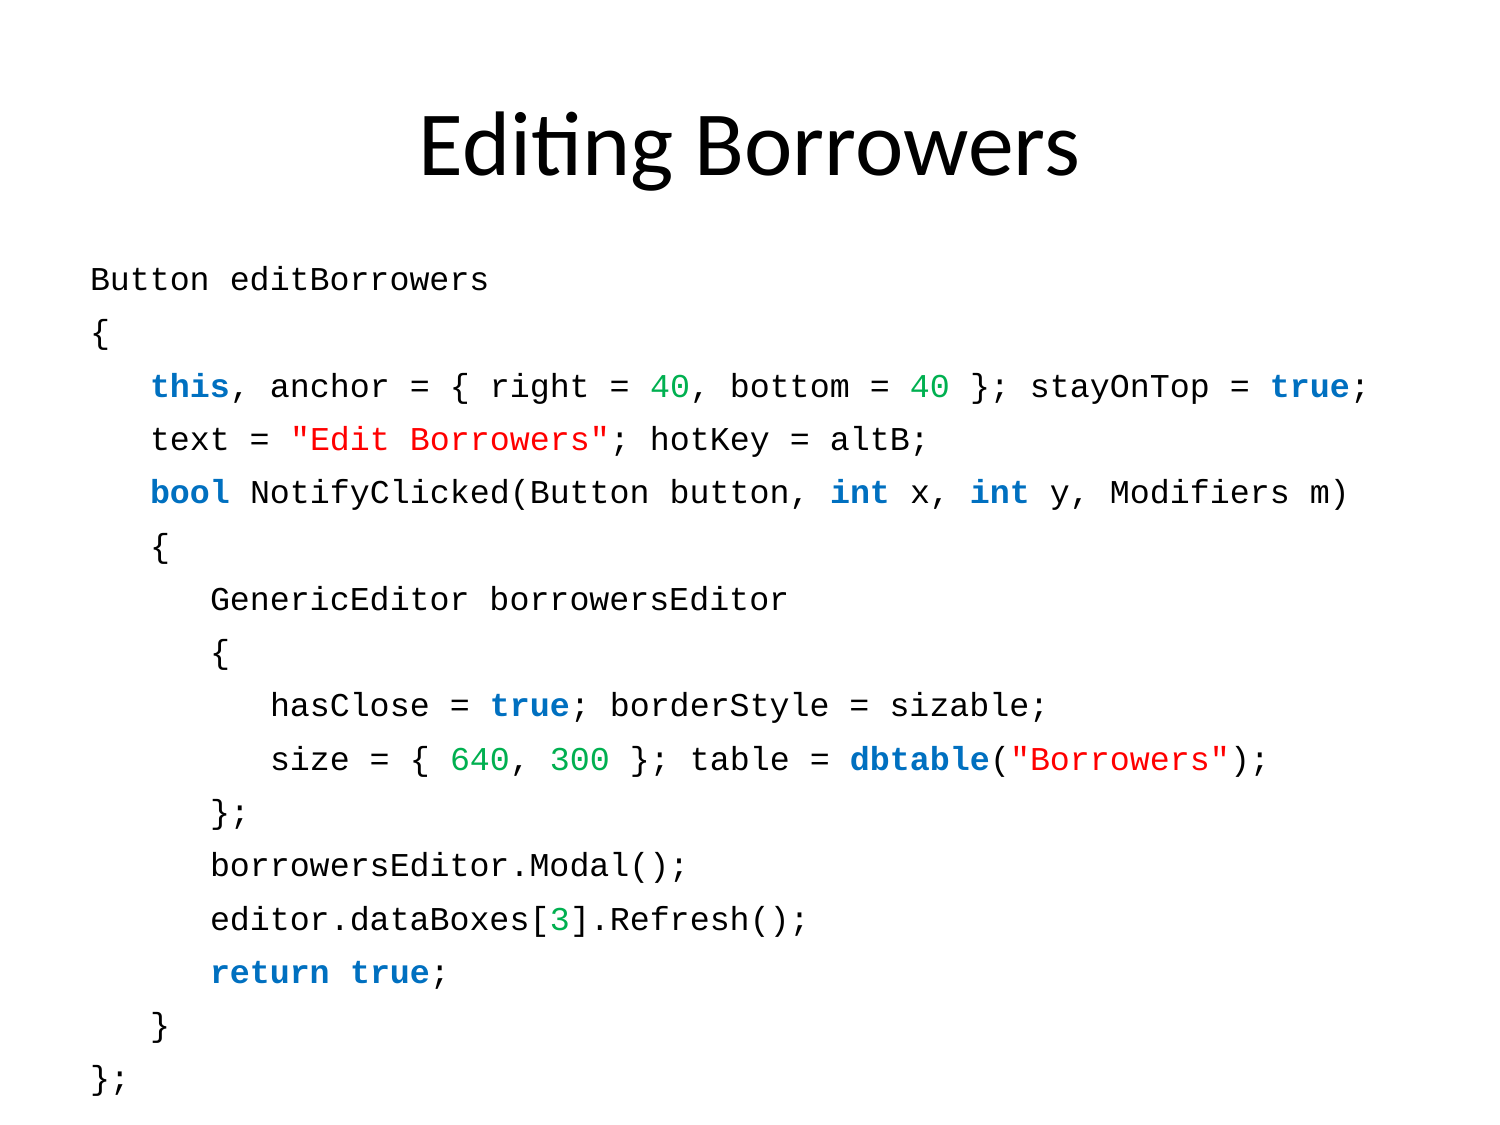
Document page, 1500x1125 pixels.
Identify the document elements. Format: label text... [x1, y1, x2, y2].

title Editing Borrowers [75, 45, 1425, 233]
list Button editBorrowers { this, anchor = { right = 40, bottom = 40 }; stayOnTop = true; text = "Edit Borrowers"; hotKey = altB; bool NotifyClicked(Button button, int x, int y, Modifiers m) { GenericEditor borrowersEditor { hasClose = true; borderStyle = sizable; size = { 640, 300 }; table = dbtable("Borrowers"); }; borrowersEditor.Modal(); editor.dataBoxes[3].Refresh(); return true; } }; [75, 249, 1425, 993]
